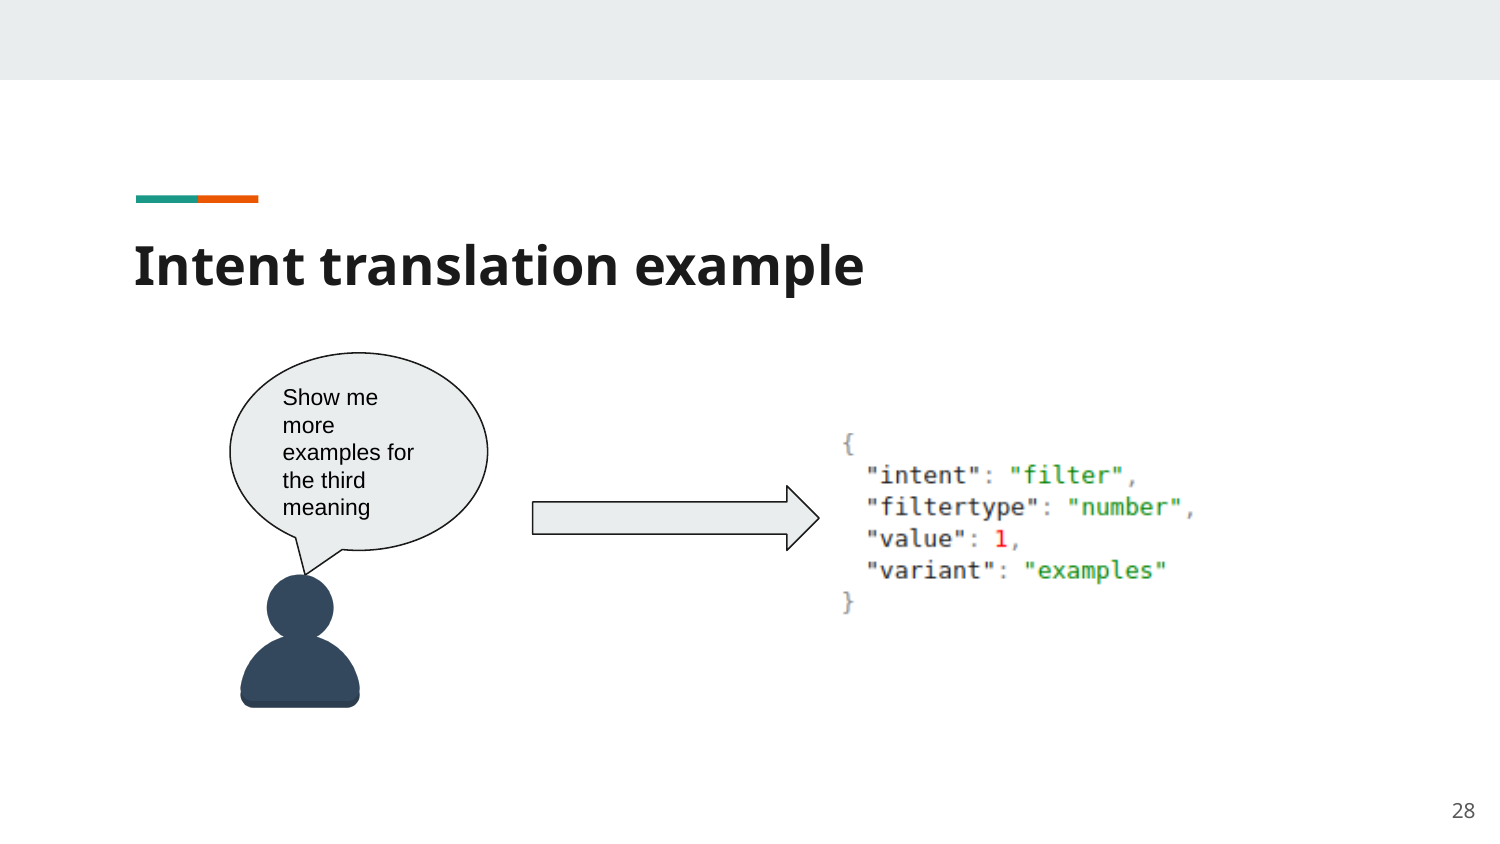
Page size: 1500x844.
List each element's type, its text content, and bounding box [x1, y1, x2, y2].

text_box Show me more examples for the third meaning [230, 352, 488, 561]
slide_number <number> [1400, 779, 1491, 844]
title Intent translation example [119, 216, 1381, 305]
picture [220, 561, 380, 721]
picture [842, 433, 1213, 620]
text_box [532, 485, 820, 551]
